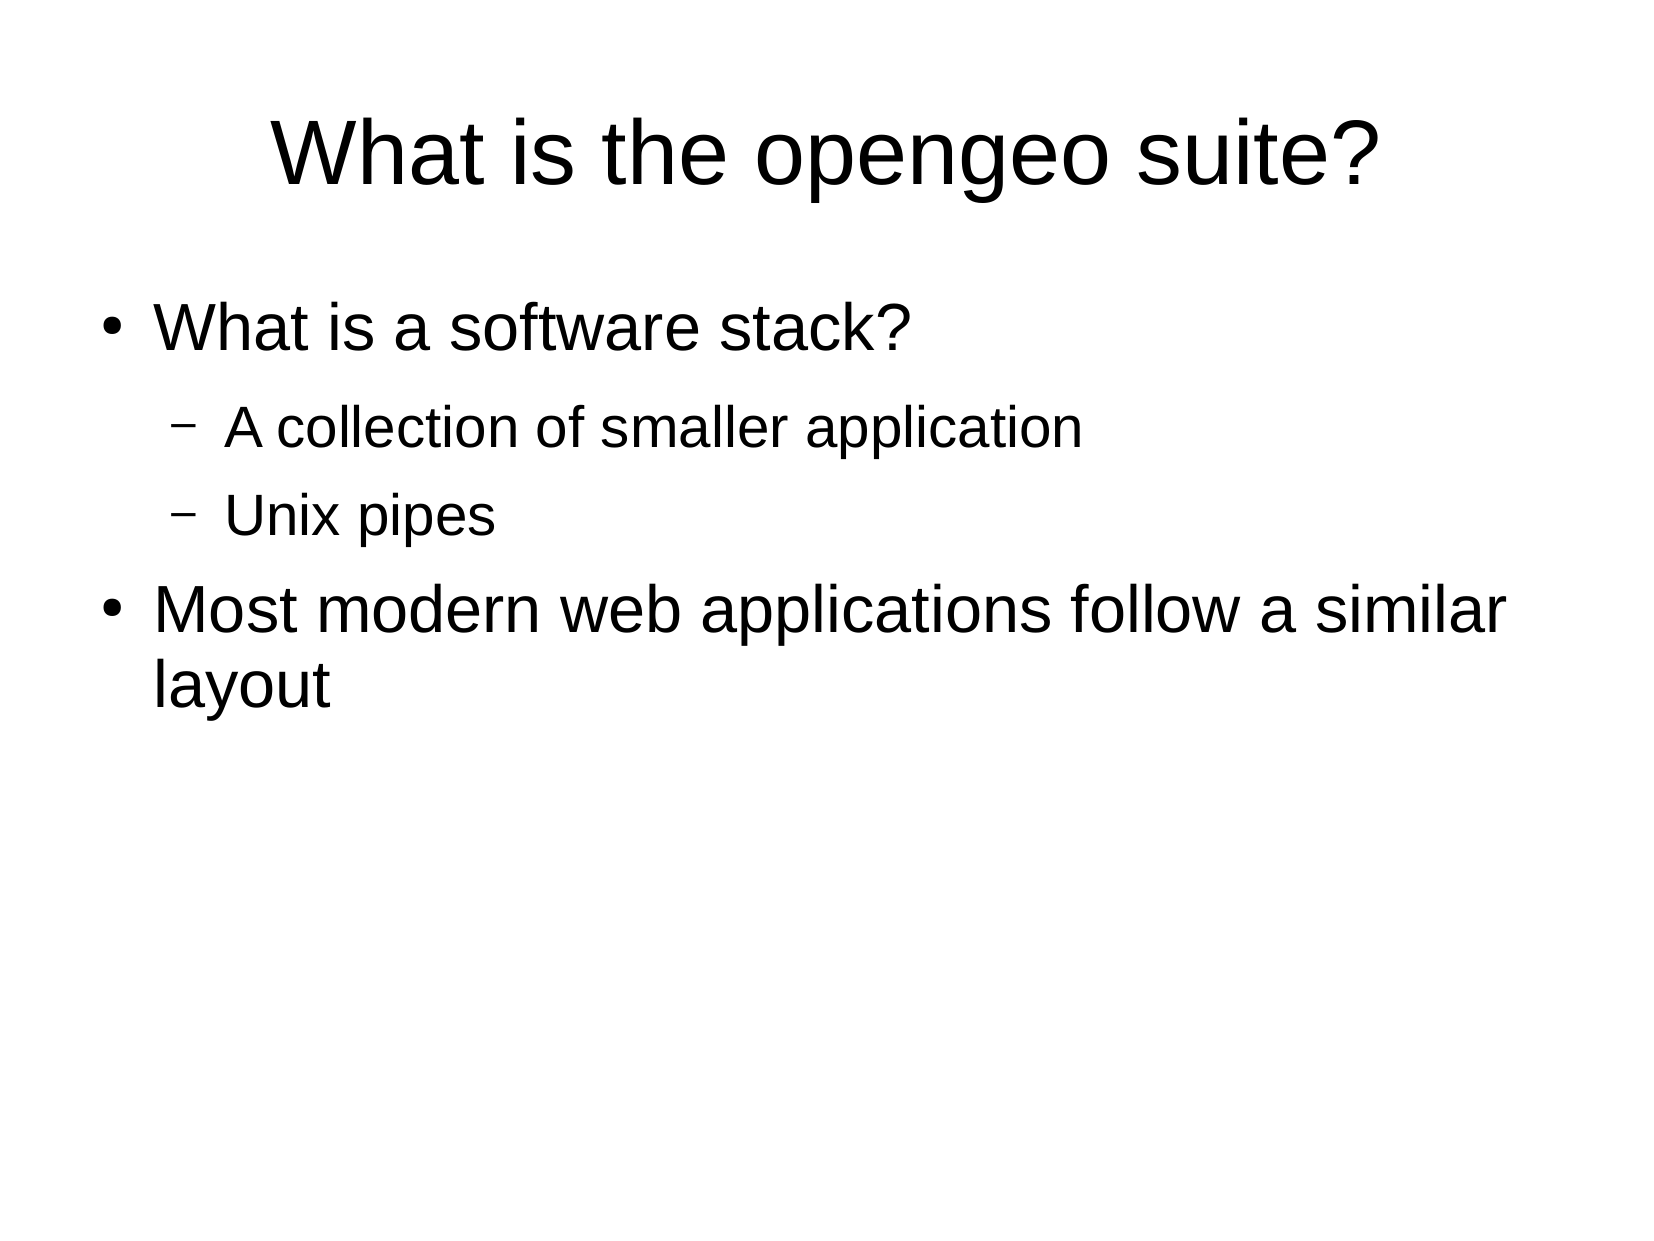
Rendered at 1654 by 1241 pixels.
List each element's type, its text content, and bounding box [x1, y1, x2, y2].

list What is a software stack? A collection of smaller application Unix pipes Most modern web applications follow a similar layout [82, 290, 1538, 1010]
title What is the opengeo suite? [82, 49, 1571, 257]
